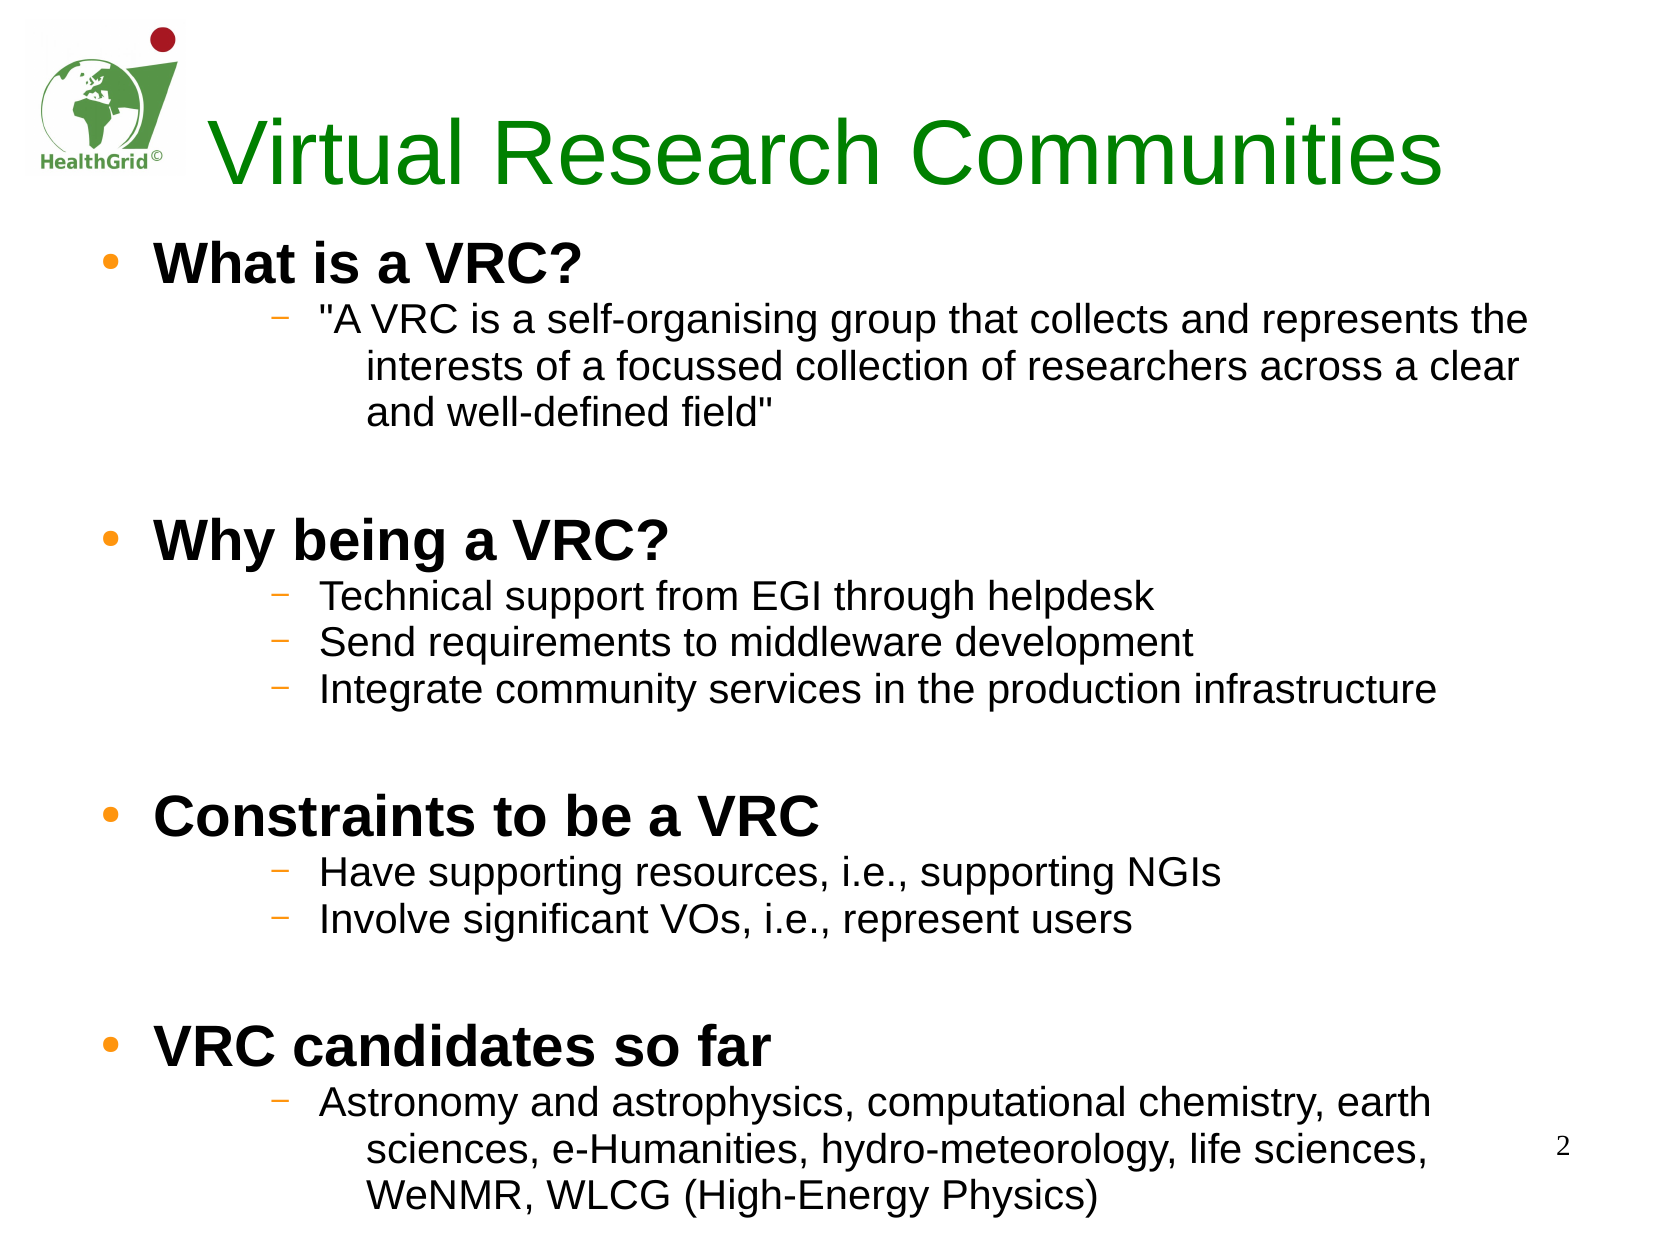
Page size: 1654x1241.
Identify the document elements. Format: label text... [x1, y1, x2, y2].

title Virtual Research Communities [82, 56, 1571, 231]
list What is a VRC? "A VRC is a self-organising group that collects and represents the interests of a focussed collection of researchers across a clear and well-defined field" Why being a VRC? Technical support from EGI through helpdesk Send requirements to middleware development Integrate community services in the production infrastructure Constraints to be a VRC Have supporting resources, i.e., supporting NGIs Involve significant VOs, i.e., represent users VRC candidates so far Astronomy and astrophysics, computational chemistry, earth sciences, e-Humanities, hydro-meteorology, life sciences, WeNMR, WLCG (High-Energy Physics) [82, 231, 1571, 1219]
picture [25, 19, 186, 176]
